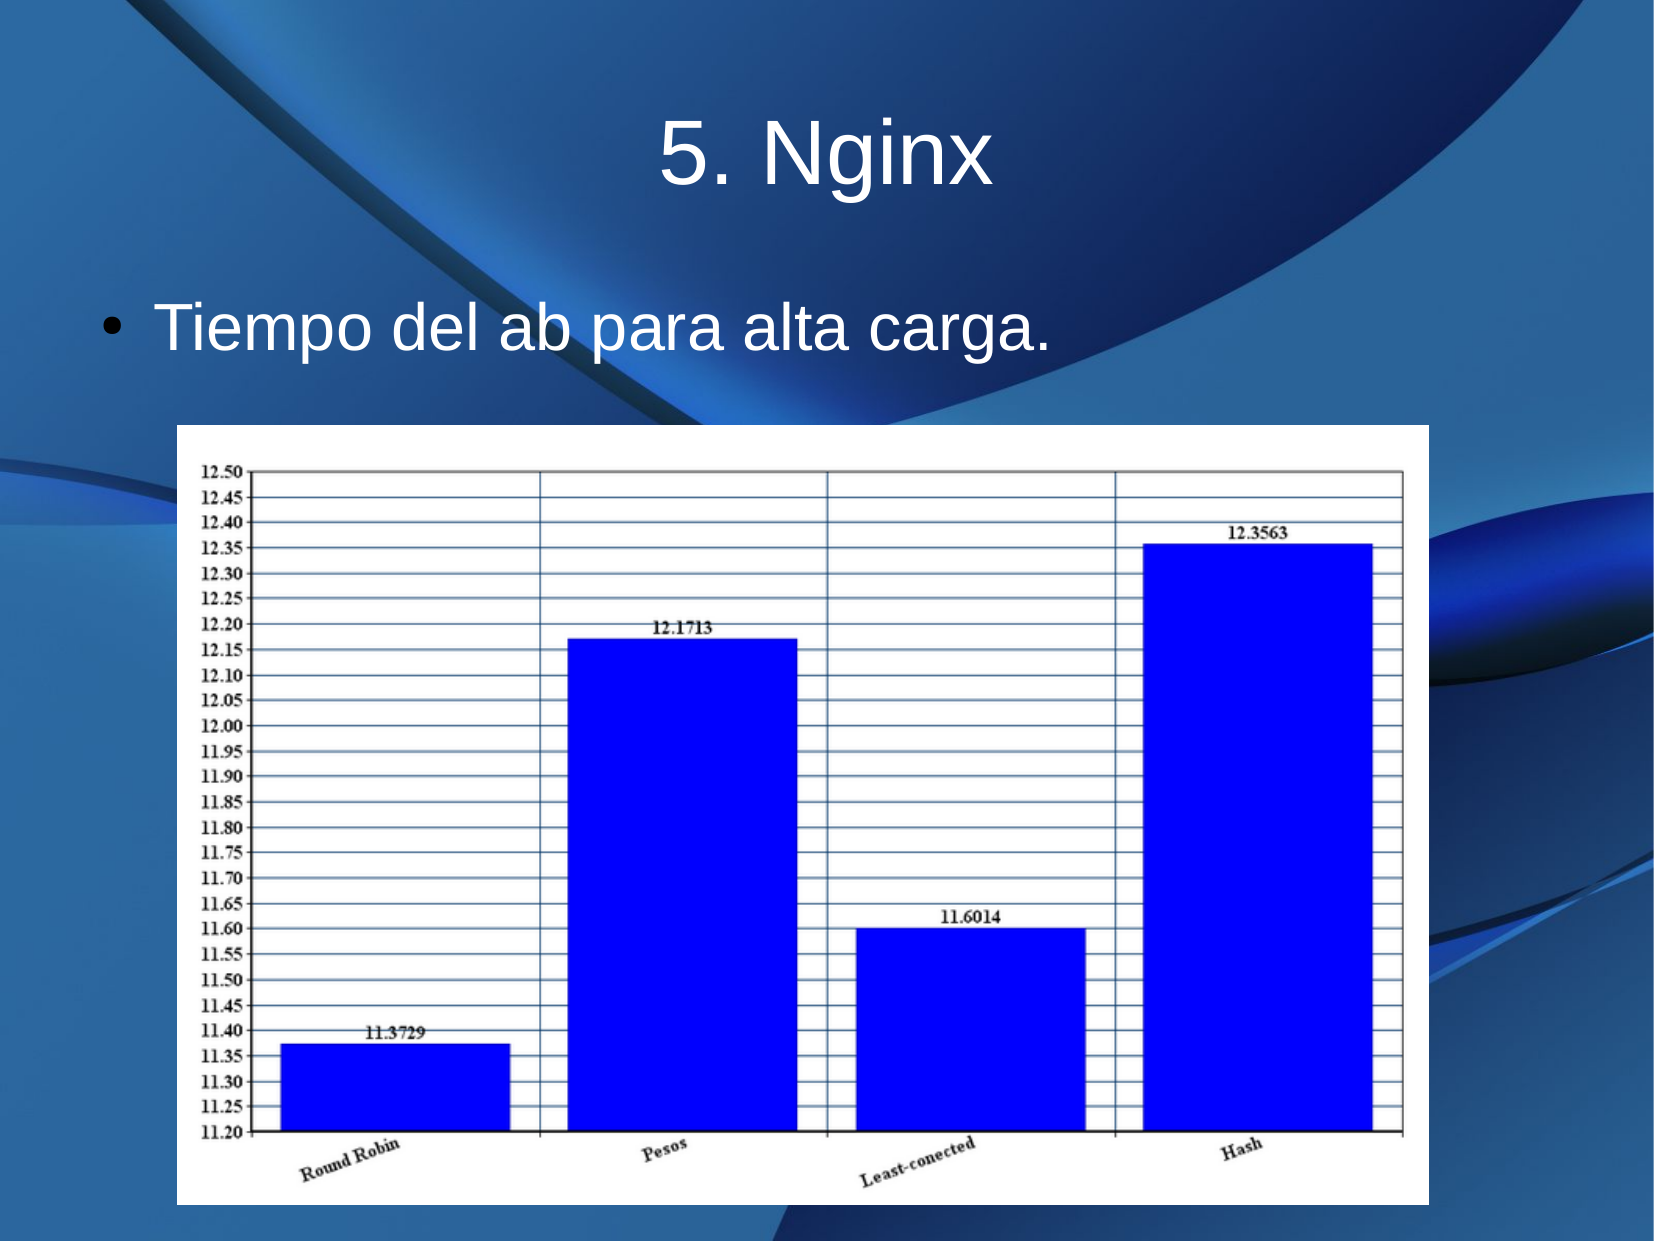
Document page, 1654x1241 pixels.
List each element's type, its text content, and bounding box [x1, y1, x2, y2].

picture [0, 0, 1654, 1241]
list Tiempo del ab para alta carga. [82, 290, 1571, 1109]
title 5. Nginx [82, 49, 1571, 257]
